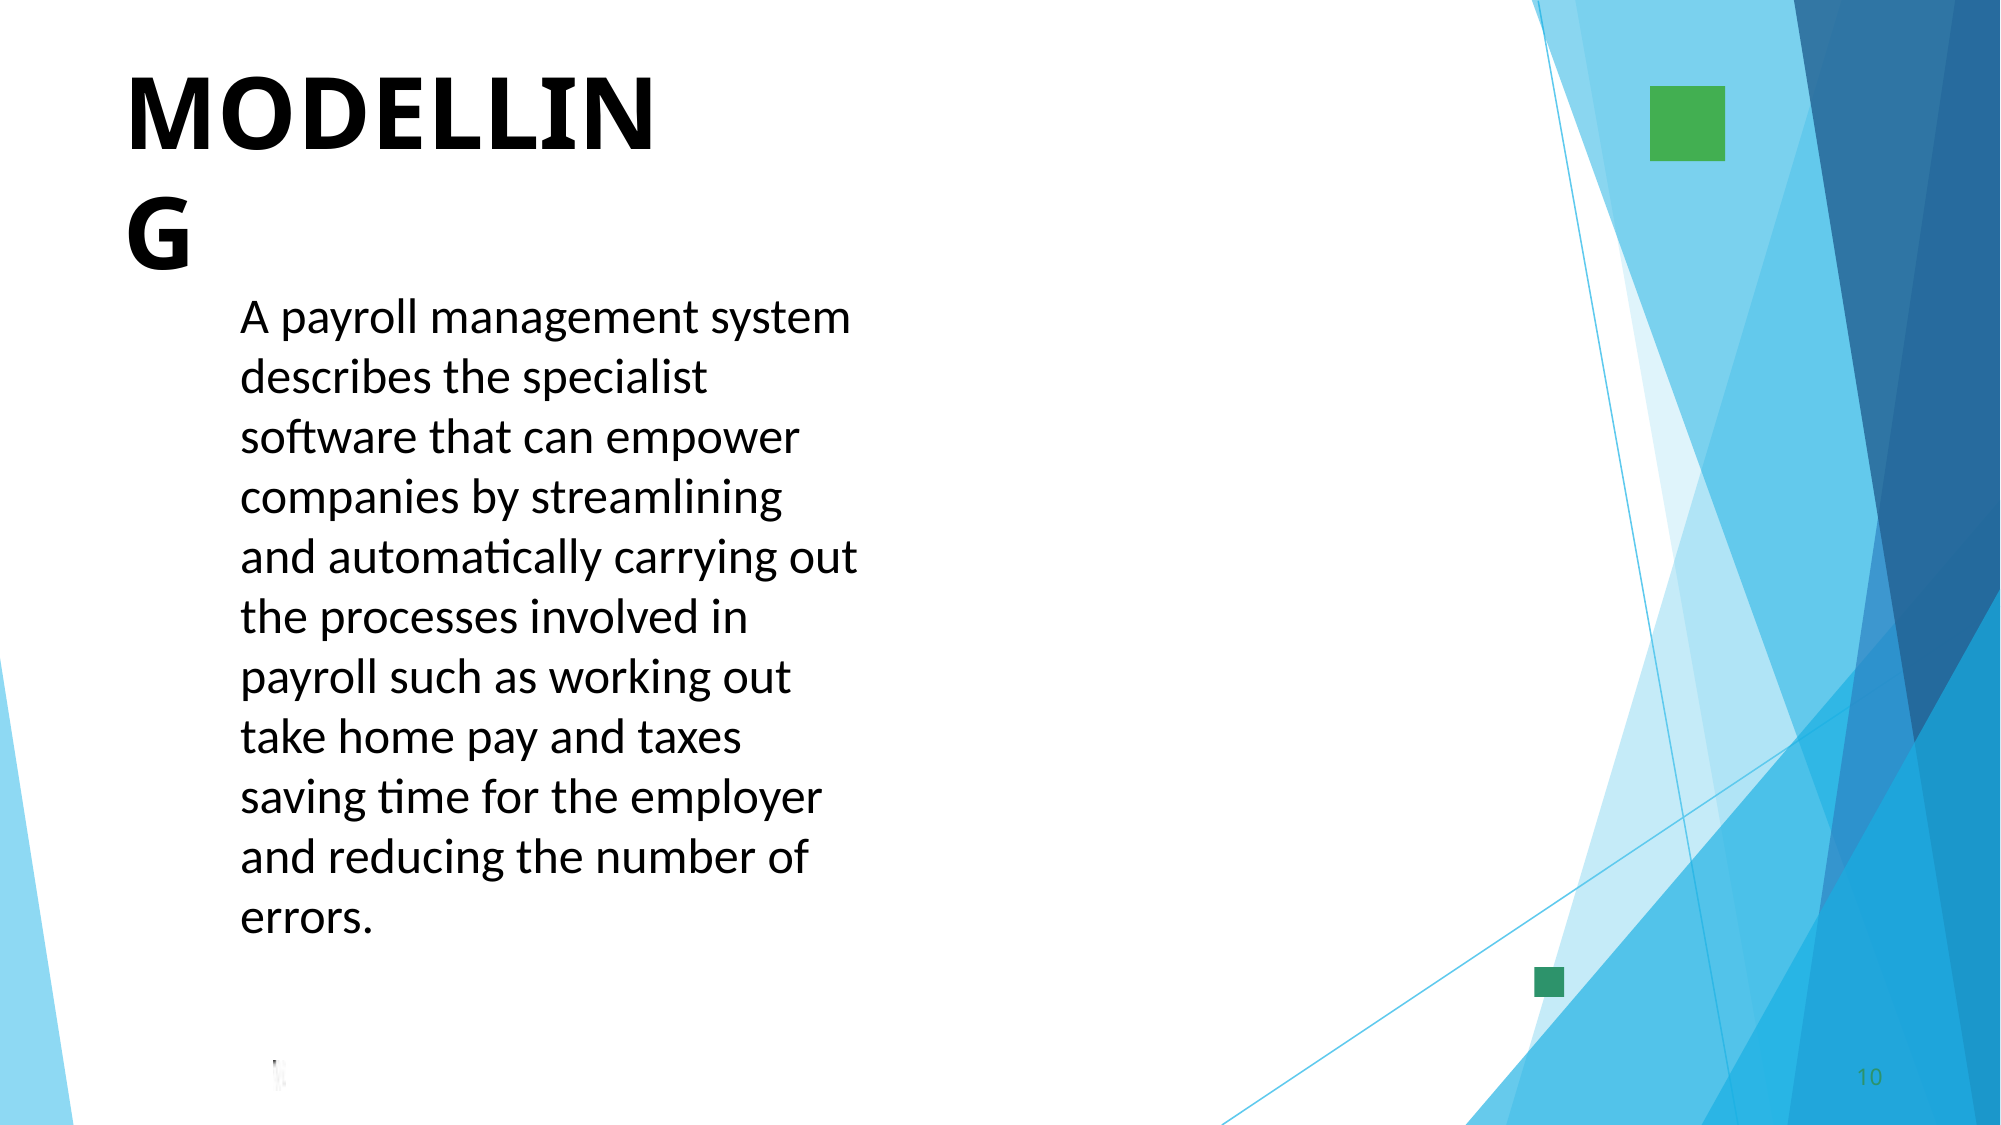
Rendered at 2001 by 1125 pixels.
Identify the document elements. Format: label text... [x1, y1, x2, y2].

text_box [1650, 86, 1726, 162]
text_box [1534, 967, 1565, 997]
text_box A payroll management system describes the specialist software that can empower companies by streamlining and automatically carrying out the processes involved in payroll such as working out take home pay and taxes saving time for the employer and reducing the number of errors. [225, 275, 885, 958]
text_box MODELLING [121, 47, 664, 173]
text_box [1849, 1061, 1888, 1094]
picture [273, 1060, 286, 1091]
